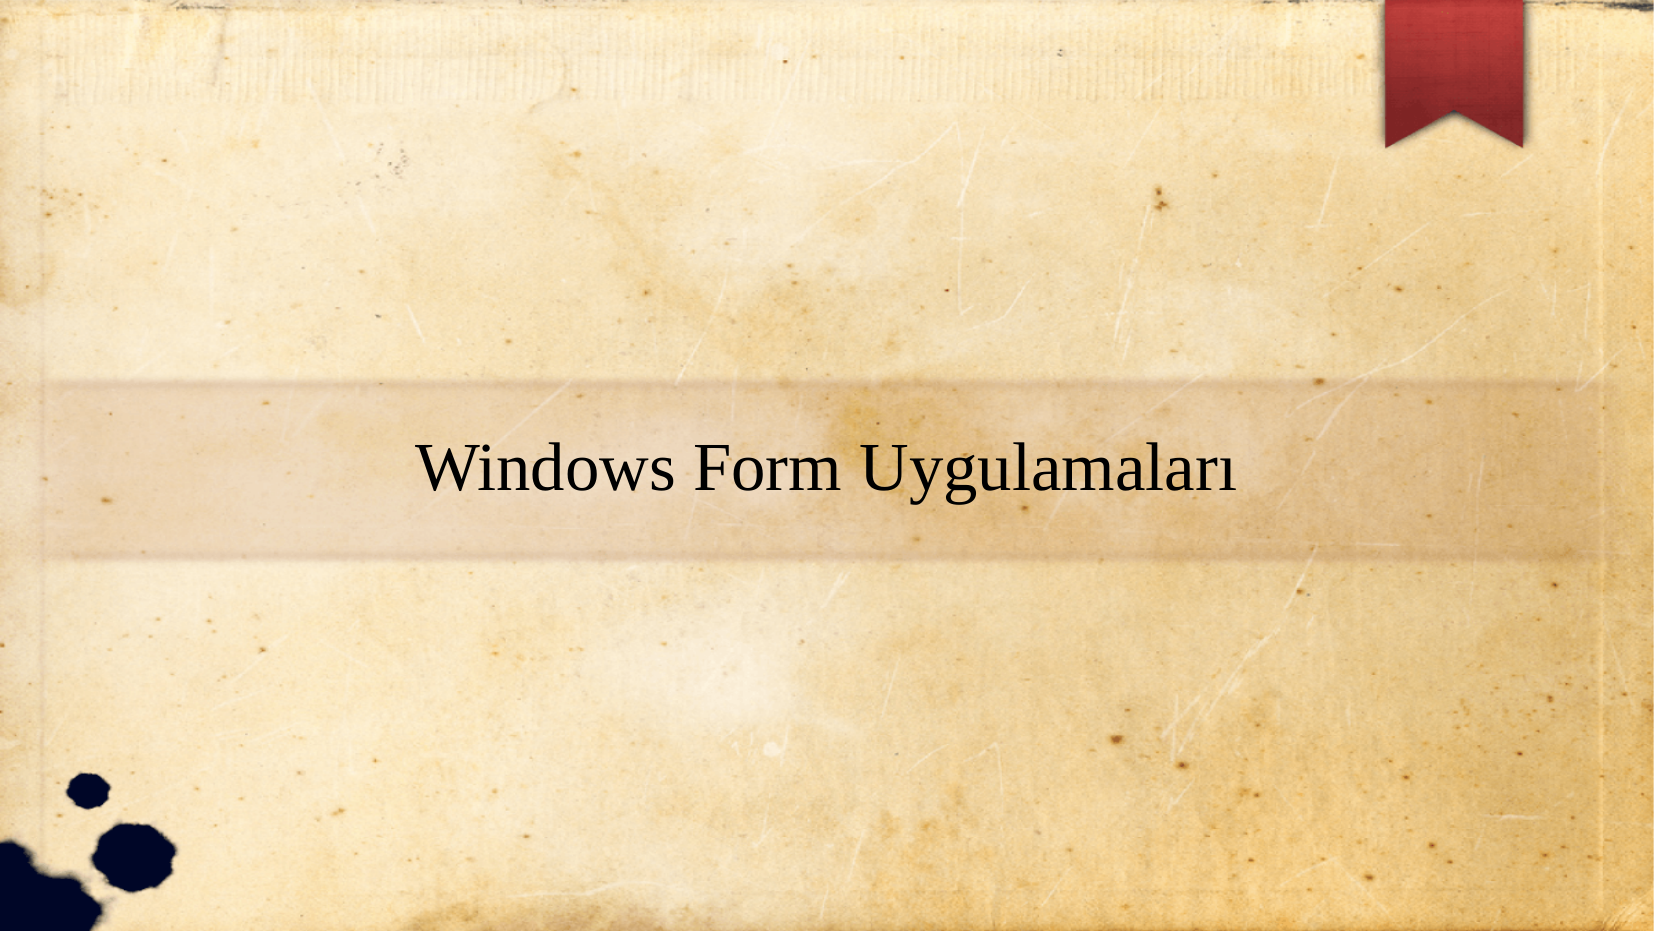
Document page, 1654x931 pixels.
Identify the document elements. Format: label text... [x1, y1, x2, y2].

picture [0, 0, 1654, 931]
title Windows Form Uygulamaları [82, 389, 1571, 546]
